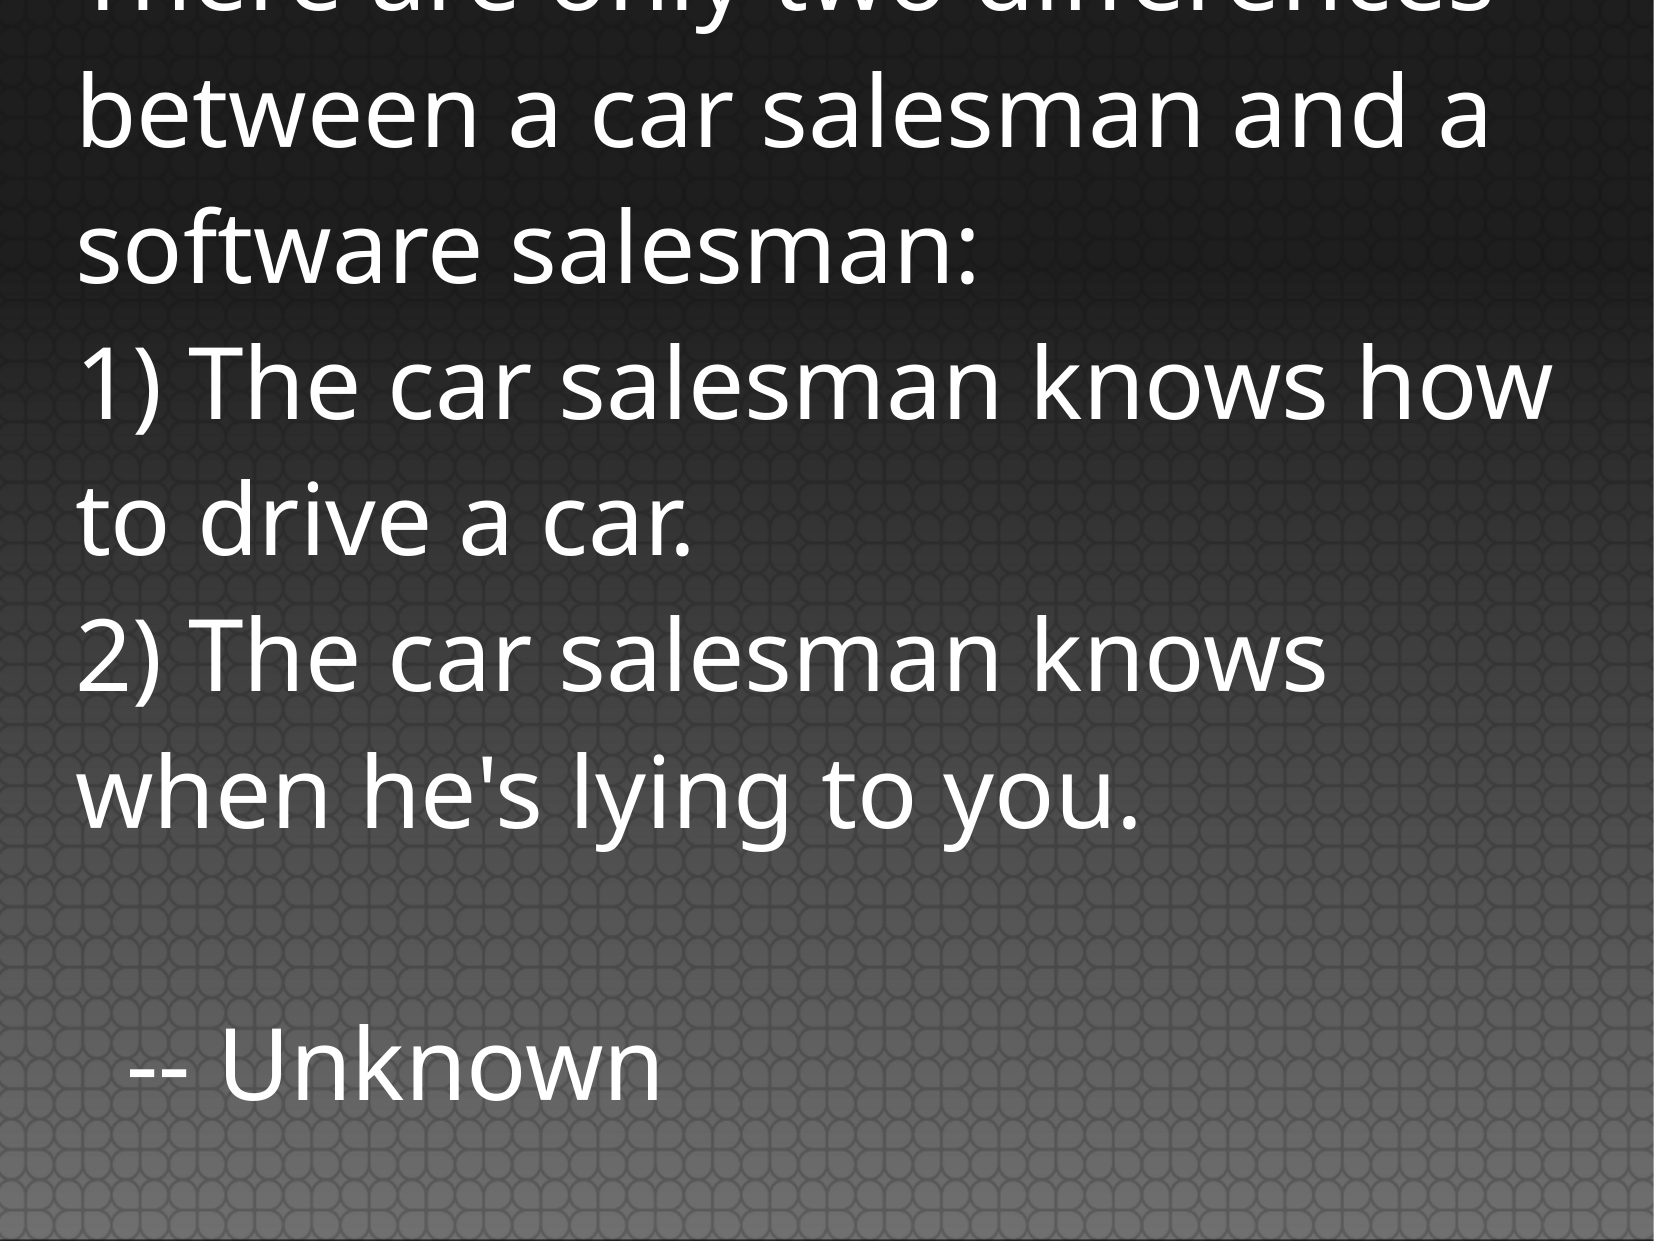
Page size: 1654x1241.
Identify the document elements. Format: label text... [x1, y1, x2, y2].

picture [993, 0, 1013, 4]
title There are only two differences between a car salesman and a software salesman: 1) The car salesman knows how to drive a car. 2) The car salesman knows when he's lying to you. -- Unknown [75, 32, 1564, 1206]
picture [1454, 0, 1480, 4]
picture [385, 0, 404, 4]
picture [907, 0, 927, 4]
picture [567, 0, 587, 4]
picture [0, 0, 1654, 1241]
